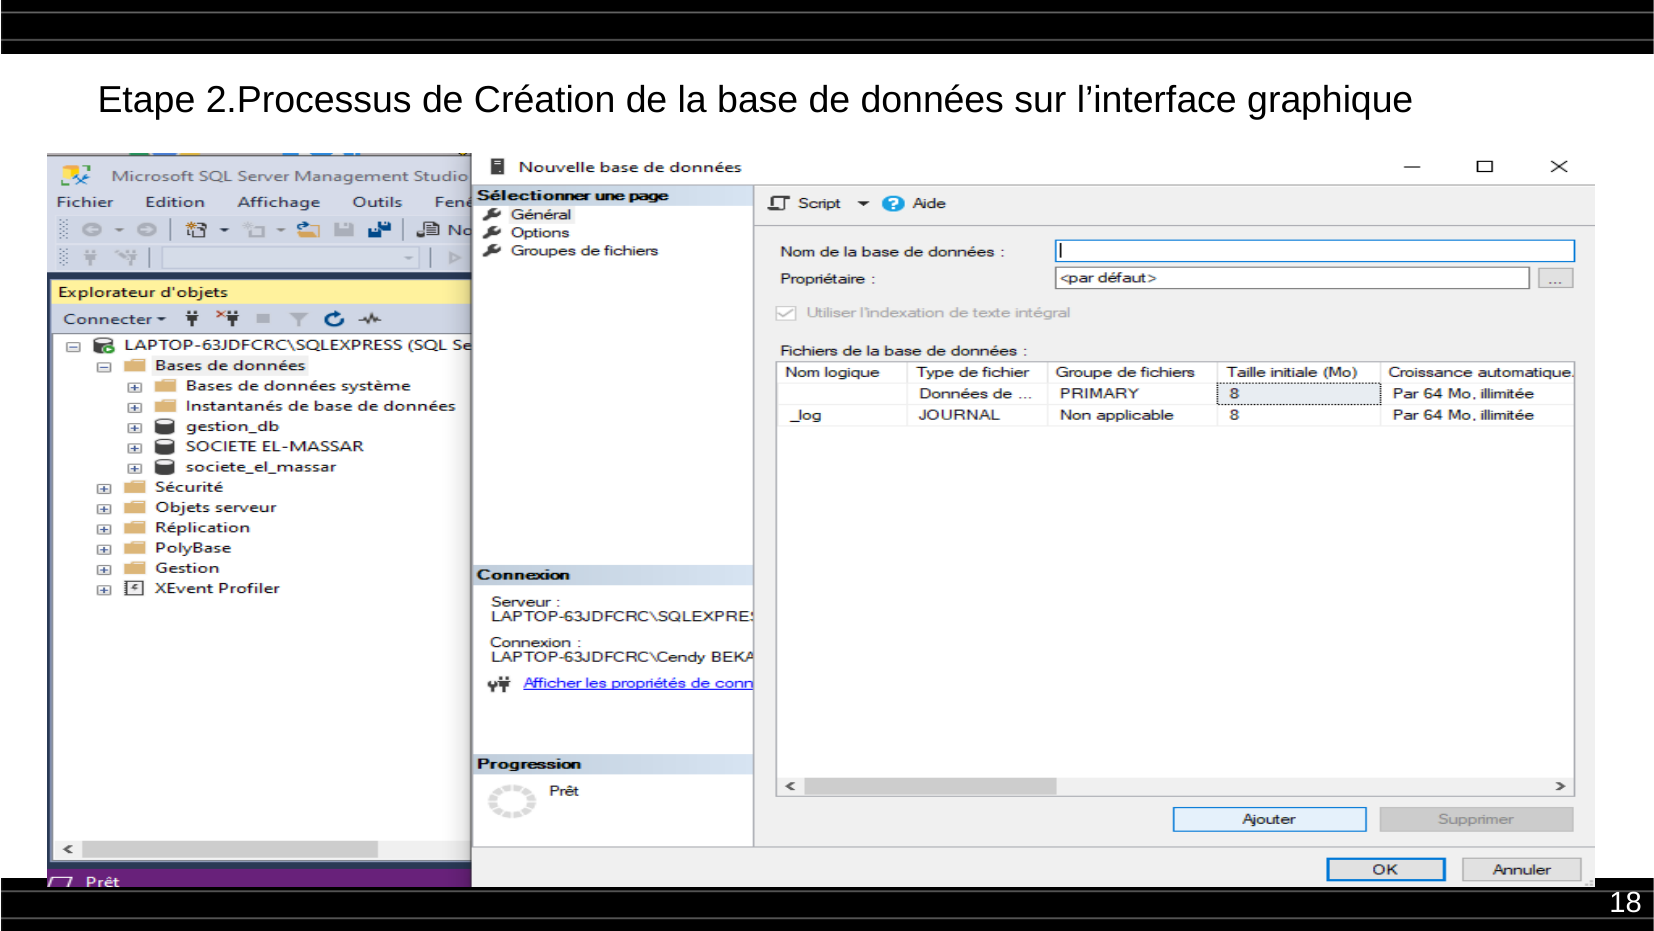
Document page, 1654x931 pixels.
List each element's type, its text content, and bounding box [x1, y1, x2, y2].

picture [1, 0, 1654, 54]
picture [1, 153, 1654, 931]
text_box Etape 2.Processus de Création de la base de données sur l’interface graphique [82, 70, 1630, 170]
